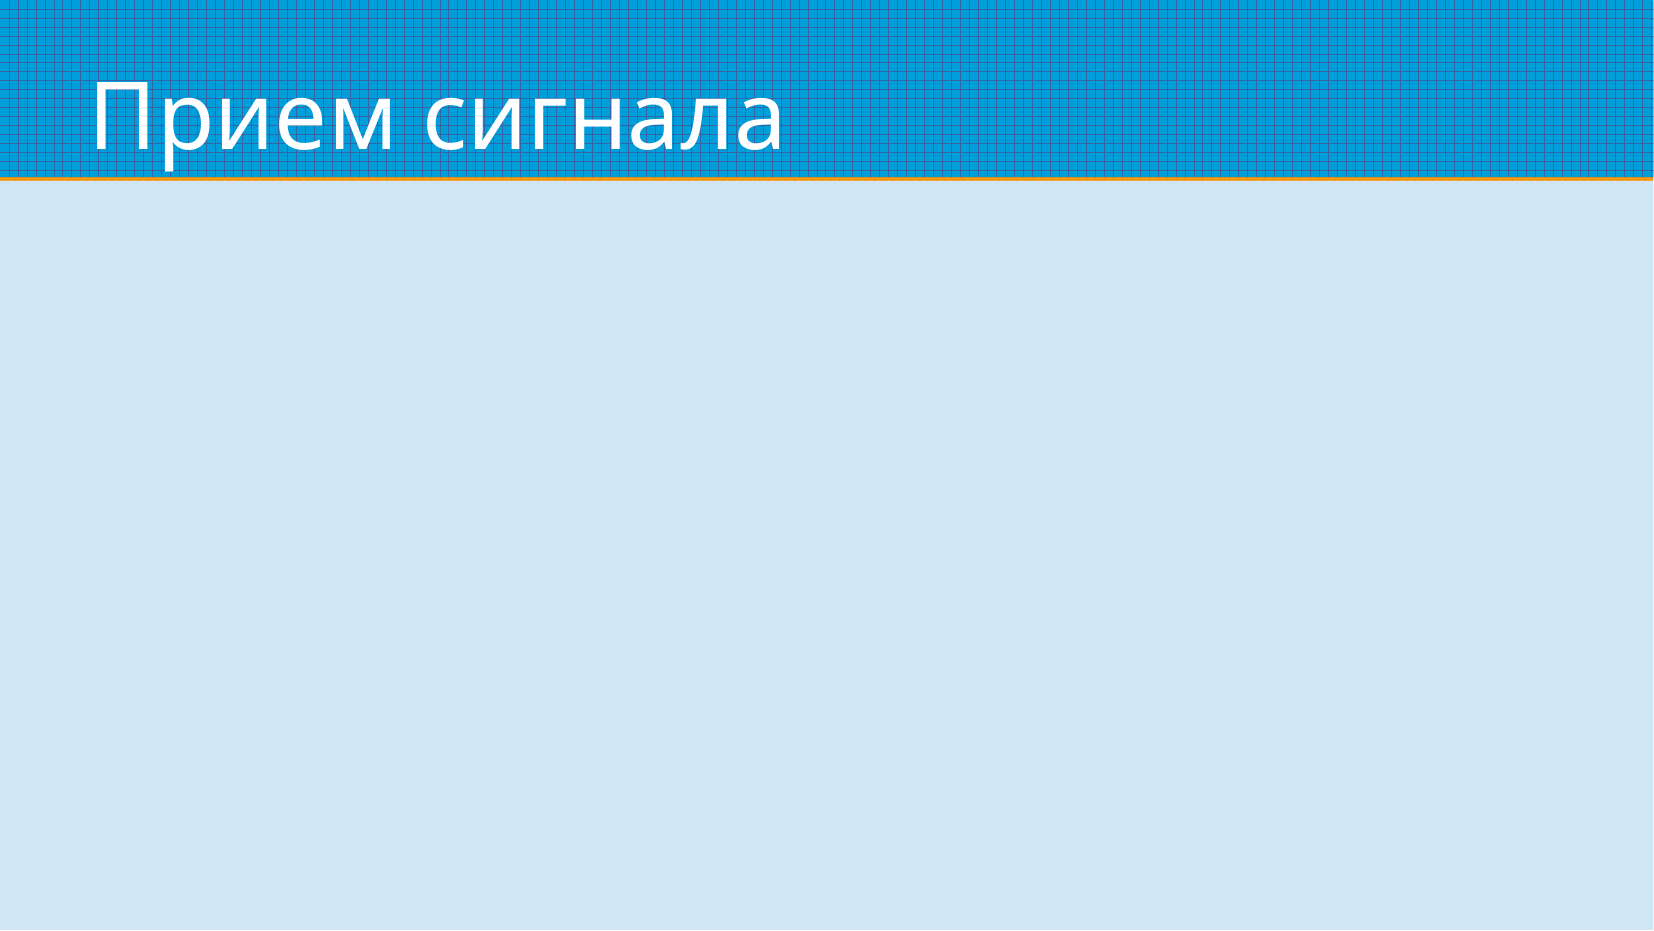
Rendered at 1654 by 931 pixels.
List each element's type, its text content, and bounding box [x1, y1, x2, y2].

title Прием сигнала [88, 14, 1565, 178]
